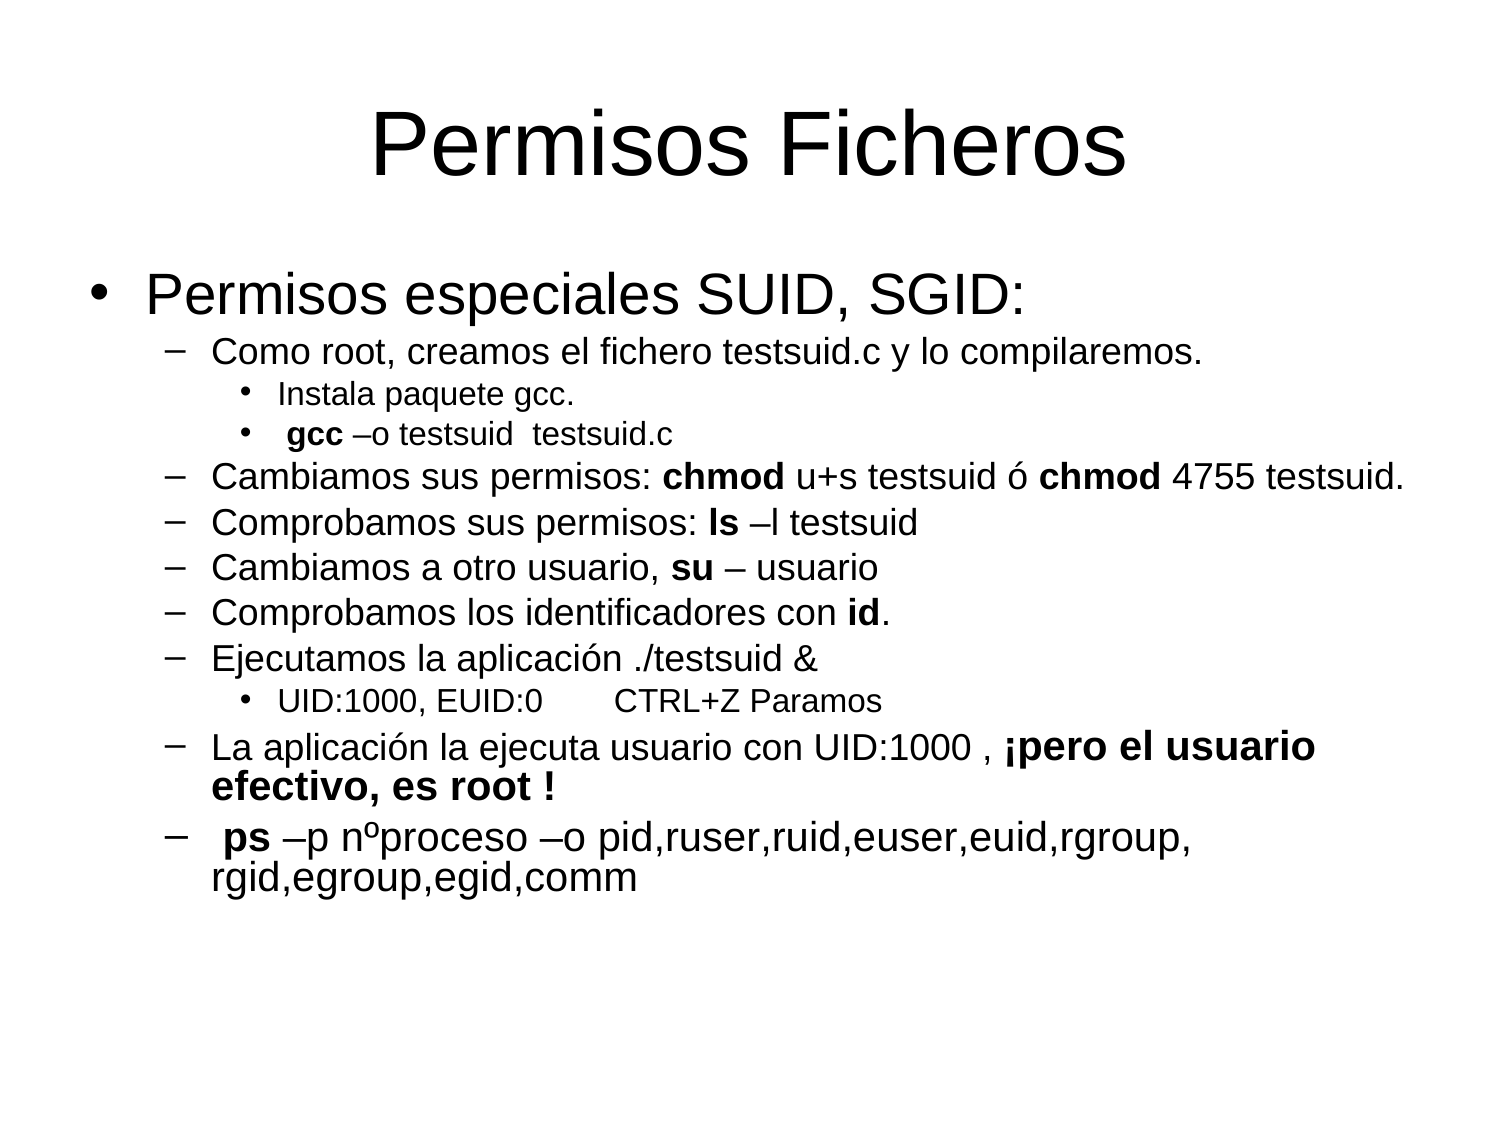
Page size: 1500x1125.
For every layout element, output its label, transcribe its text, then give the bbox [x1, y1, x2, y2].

title Permisos Ficheros [75, 45, 1426, 233]
list Permisos especiales SUID, SGID: Como root, creamos el fichero testsuid.c y lo compilaremos. Instala paquete gcc. gcc –o testsuid testsuid.c Cambiamos sus permisos: chmod u+s testsuid ó chmod 4755 testsuid. Comprobamos sus permisos: ls –l testsuid Cambiamos a otro usuario, su – usuario Comprobamos los identificadores con id. Ejecutamos la aplicación ./testsuid & UID:1000, EUID:0 CTRL+Z Paramos La aplicación la ejecuta usuario con UID:1000 , ¡pero el usuario efectivo, es root ! ps –p nºproceso –o pid,ruser,ruid,euser,euid,rgroup, rgid,egroup,egid,comm [75, 262, 1426, 1005]
